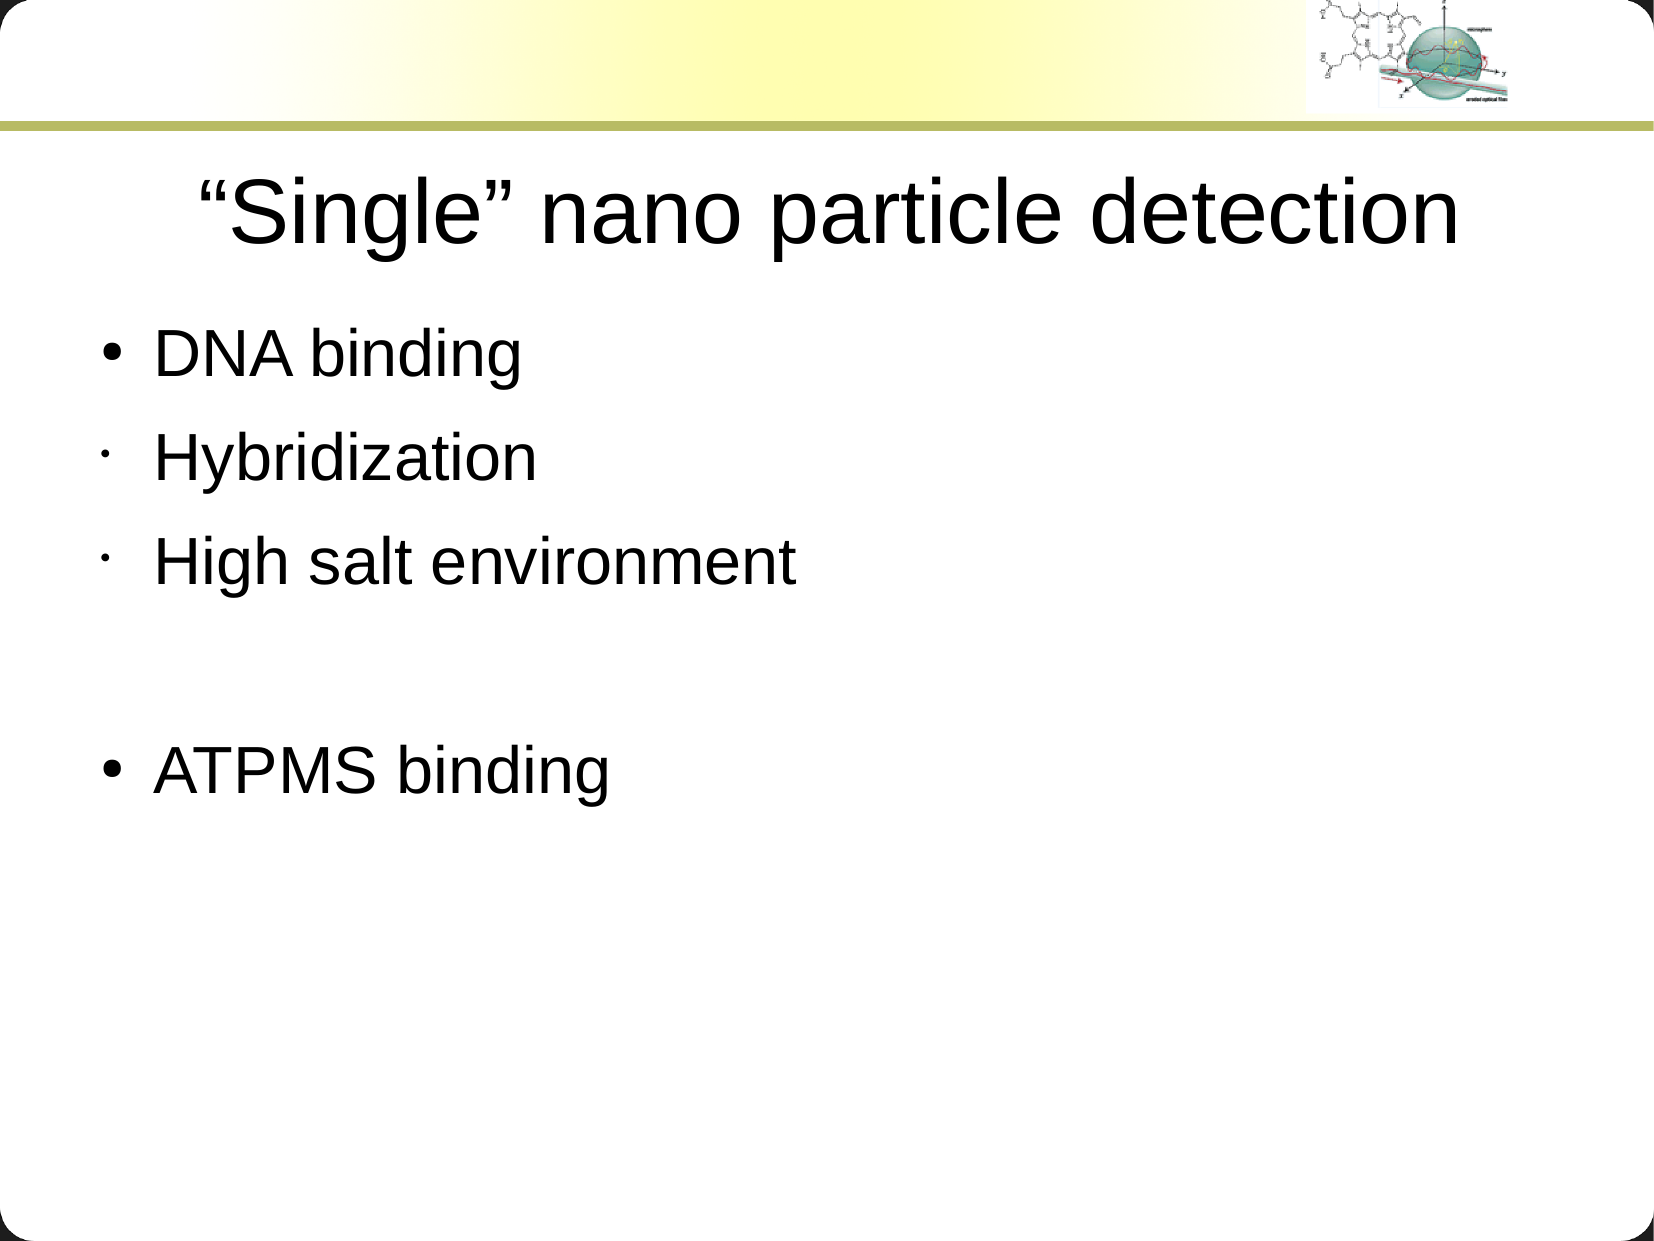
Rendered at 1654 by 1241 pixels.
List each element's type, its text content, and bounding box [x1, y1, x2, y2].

title “Single” nano particle detection [86, 107, 1576, 316]
picture [0, 0, 1654, 1241]
list DNA binding Hybridization High salt environment ATPMS binding [82, 315, 1538, 1036]
